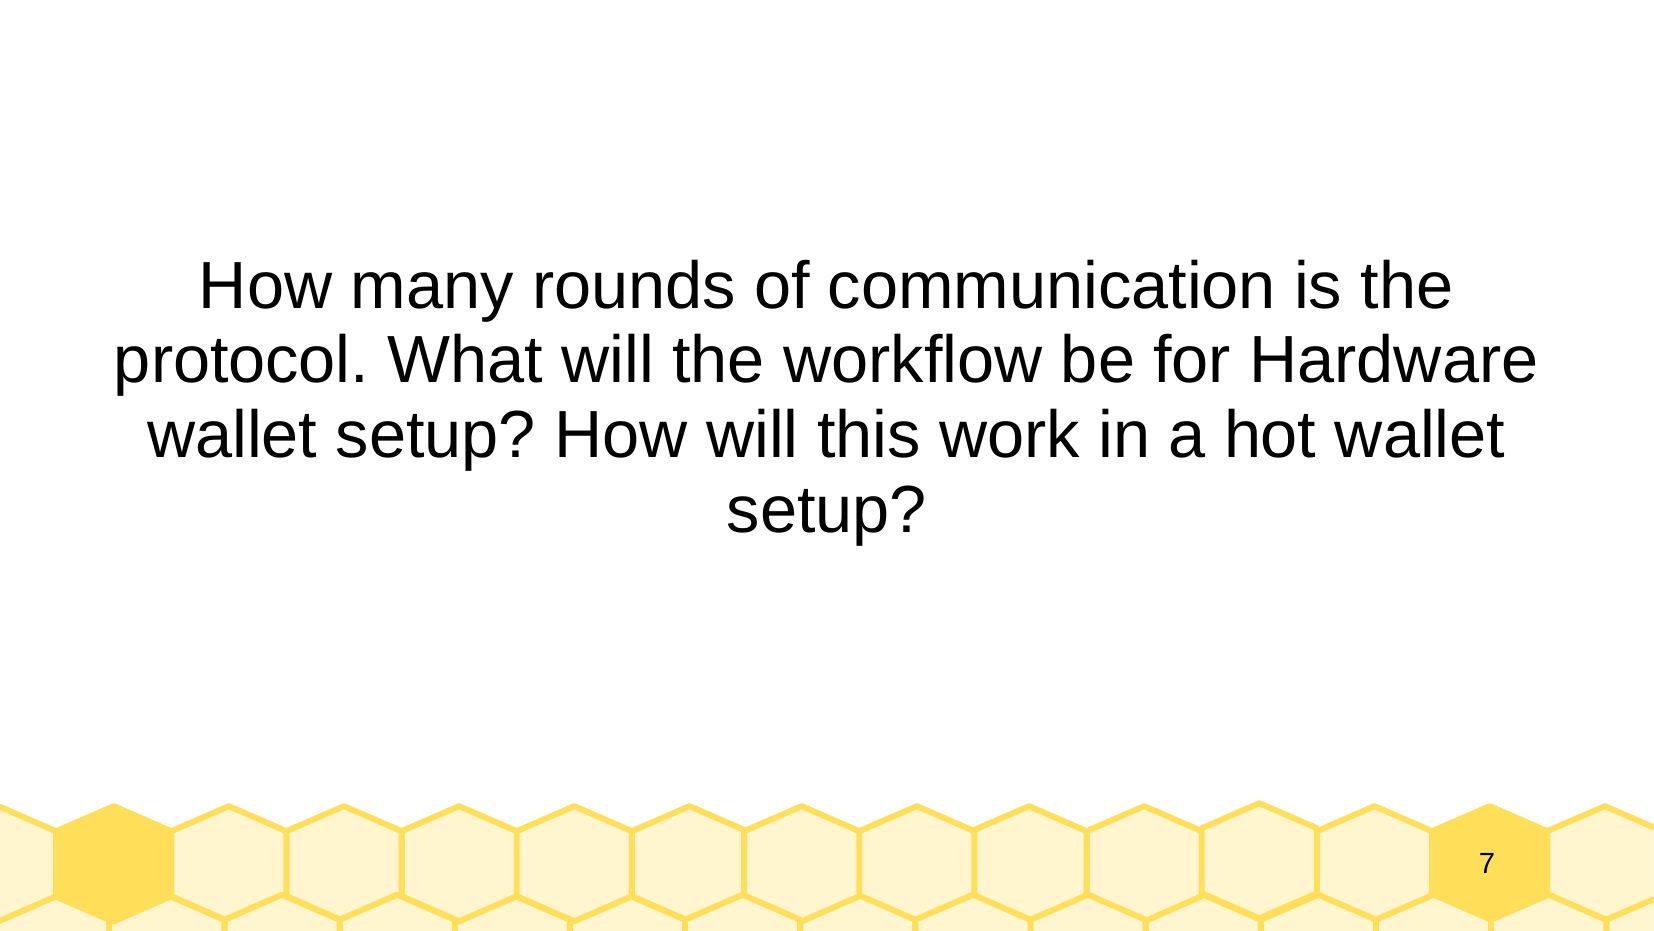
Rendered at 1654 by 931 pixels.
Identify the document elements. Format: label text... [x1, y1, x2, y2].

subtitle How many rounds of communication is the protocol. What will the workflow be for Hardware wallet setup? How will this work in a hot wallet setup? [82, 37, 1571, 758]
